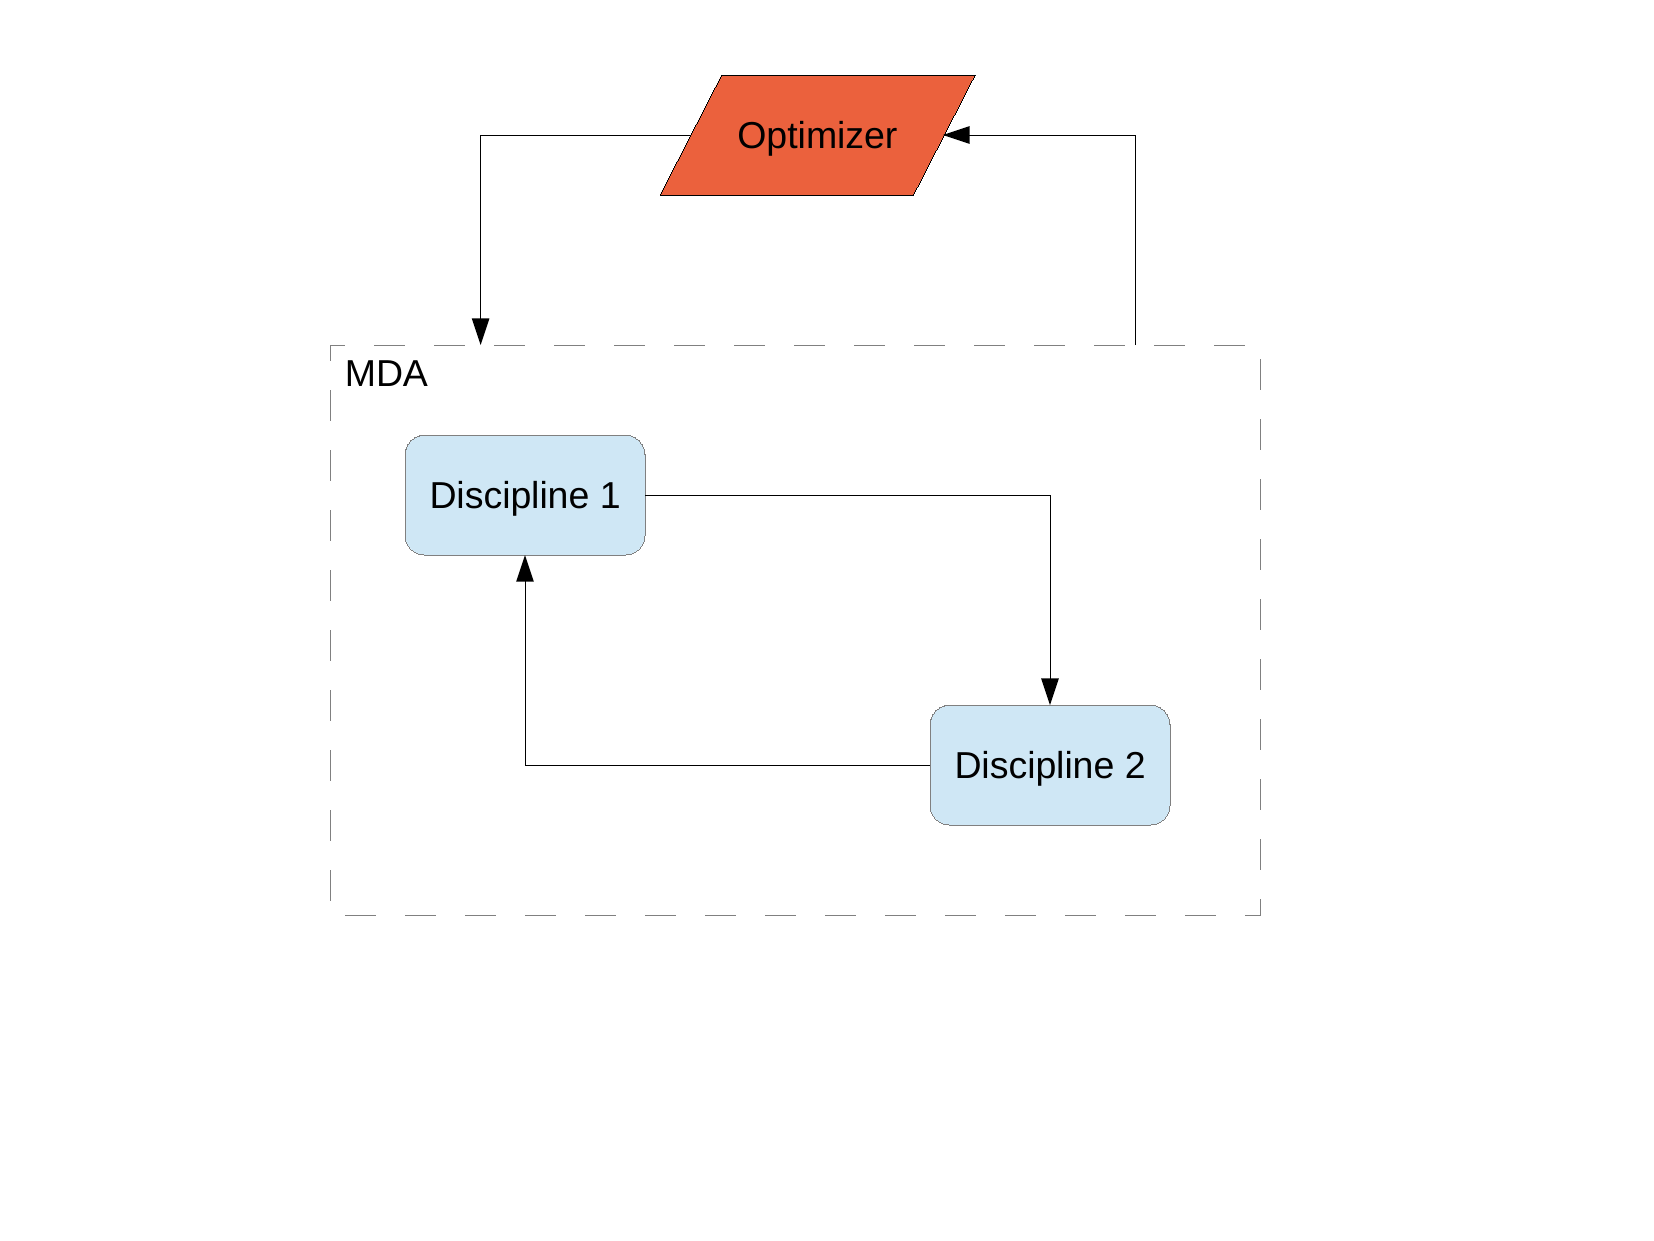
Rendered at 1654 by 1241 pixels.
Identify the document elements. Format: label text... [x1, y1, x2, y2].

text_box Optimizer [660, 75, 976, 196]
text_box MDA [330, 345, 1261, 916]
